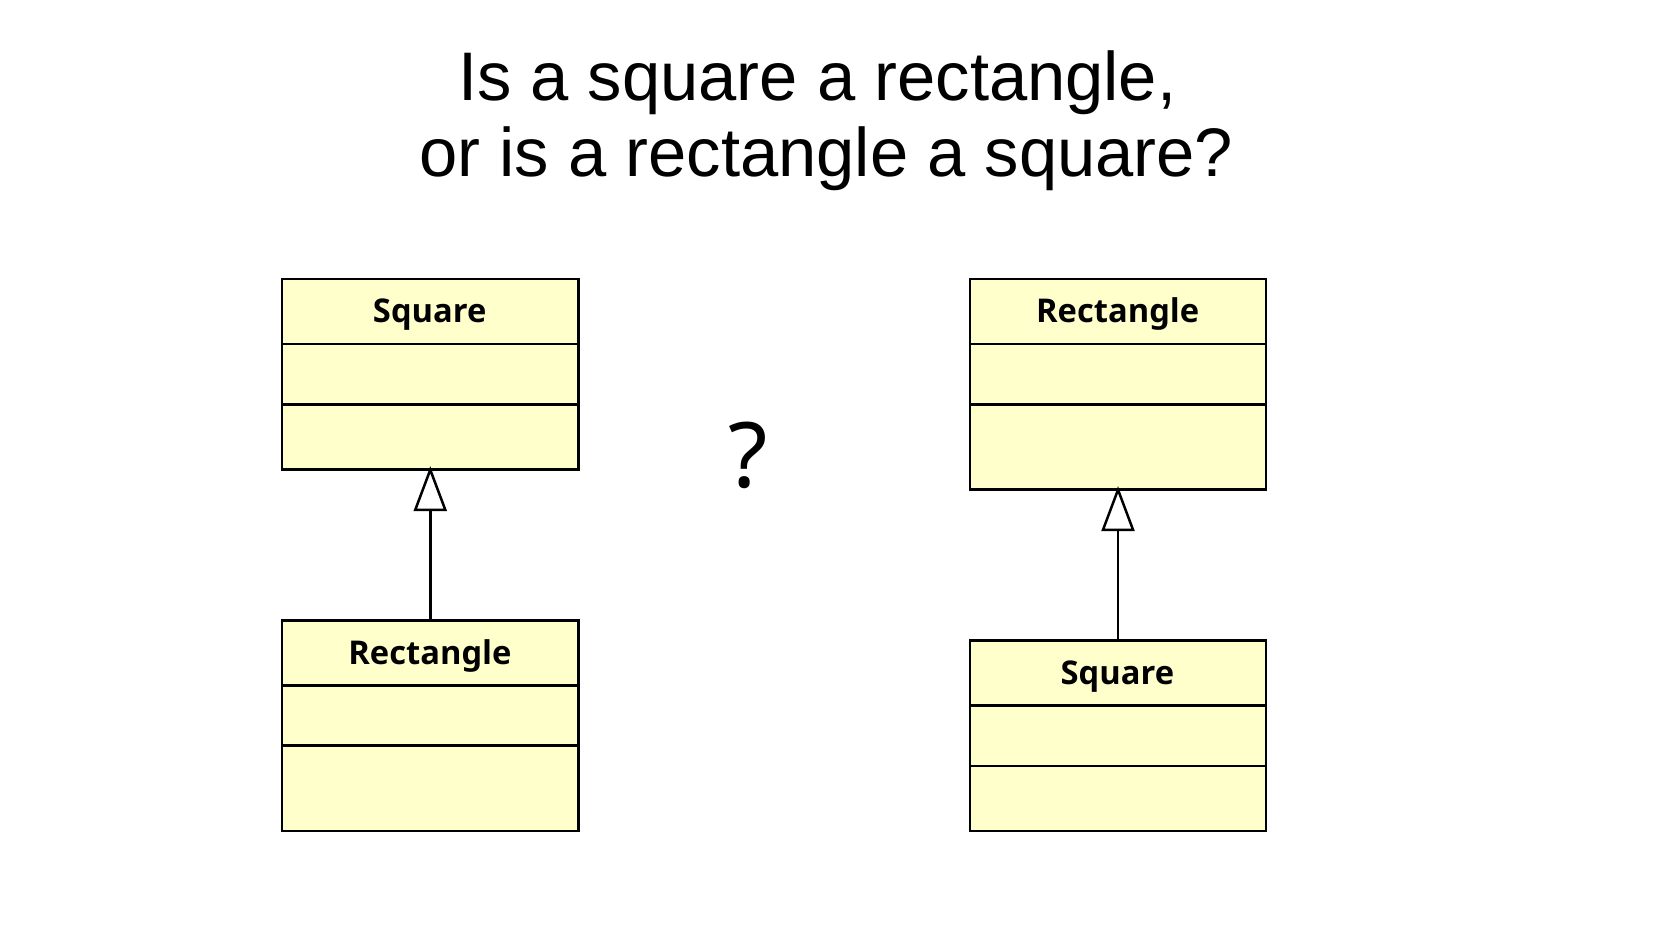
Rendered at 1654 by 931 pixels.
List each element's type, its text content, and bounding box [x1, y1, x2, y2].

picture [240, 240, 1306, 871]
title Is a square a rectangle, or is a rectangle a square? [82, 37, 1571, 193]
